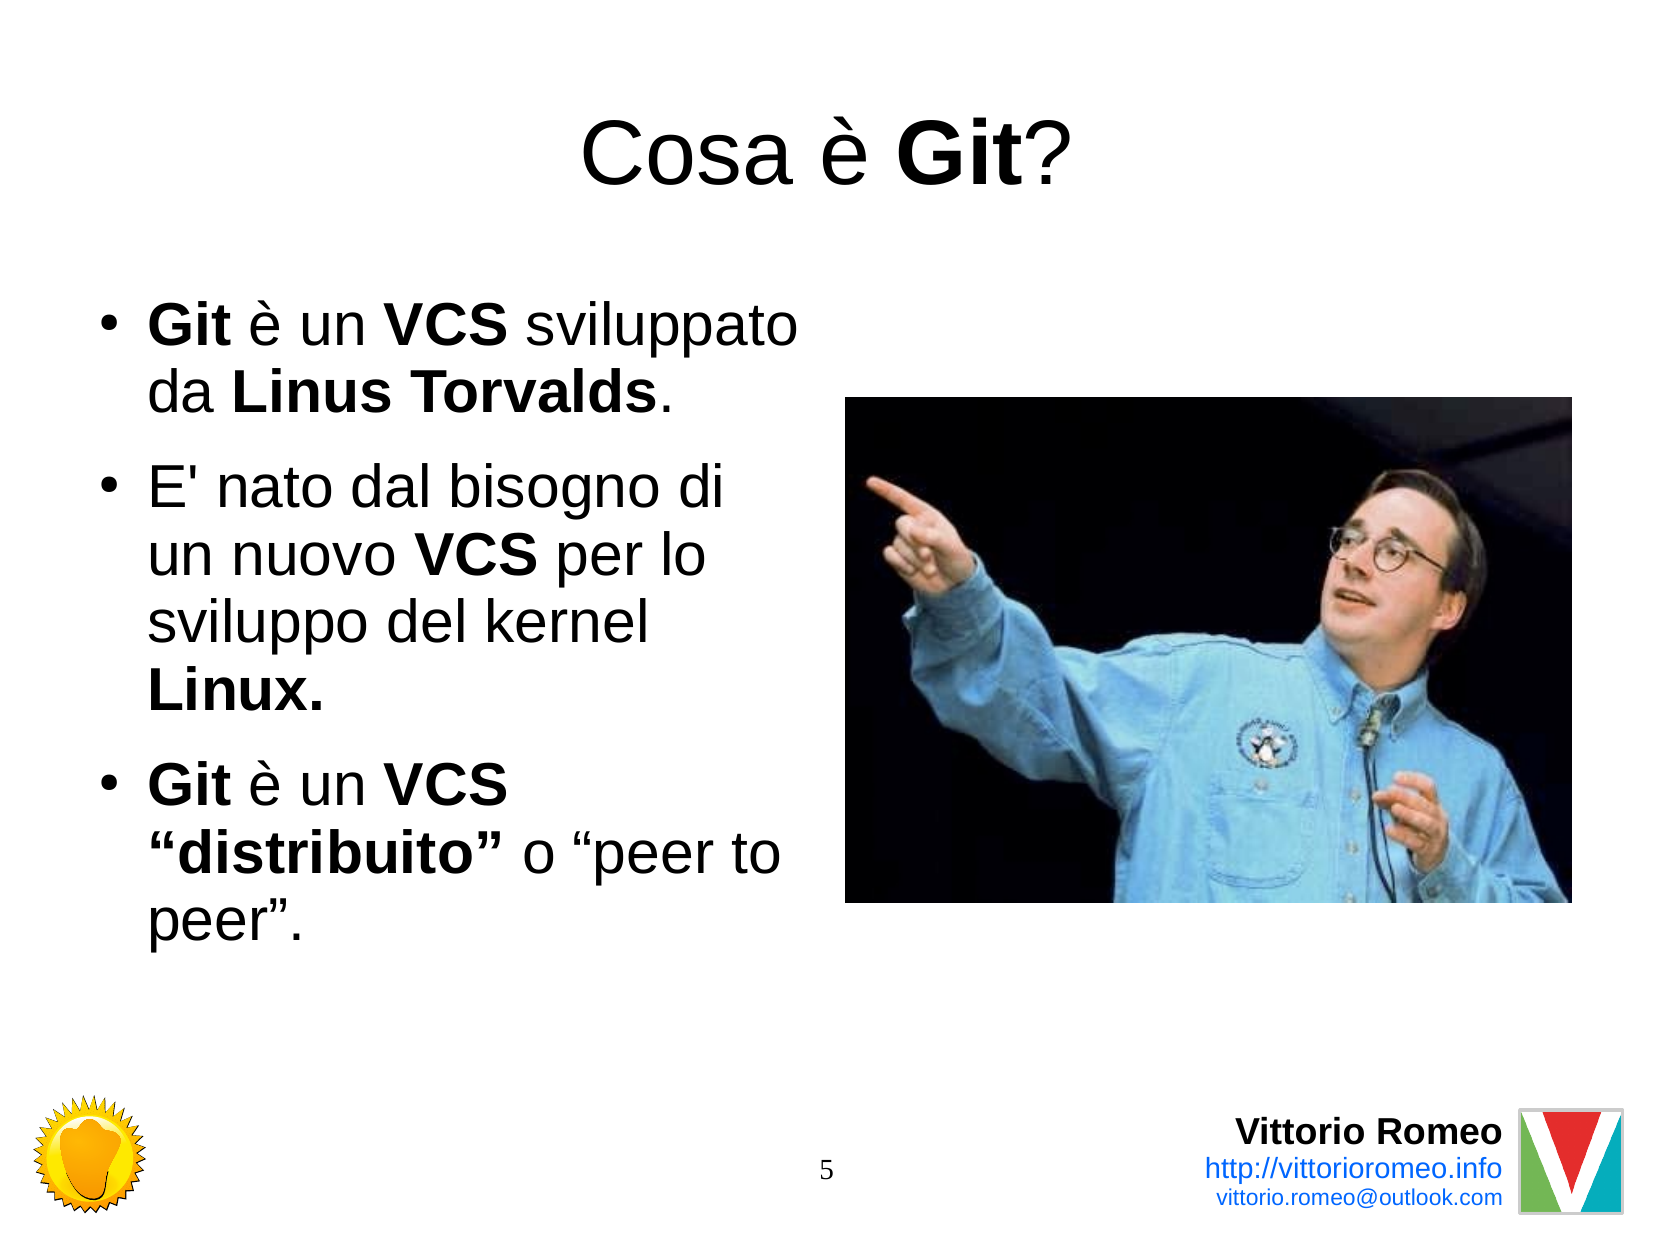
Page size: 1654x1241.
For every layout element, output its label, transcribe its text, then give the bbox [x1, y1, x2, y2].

list Git è un VCS sviluppato da Linus Torvalds. E' nato dal bisogno di un nuovo VCS per lo sviluppo del kernel Linux. Git è un VCS “distribuito” o “peer to peer”. [82, 290, 809, 1010]
picture [845, 397, 1572, 903]
picture [1521, 1112, 1621, 1212]
title Cosa è Git? [82, 49, 1571, 257]
